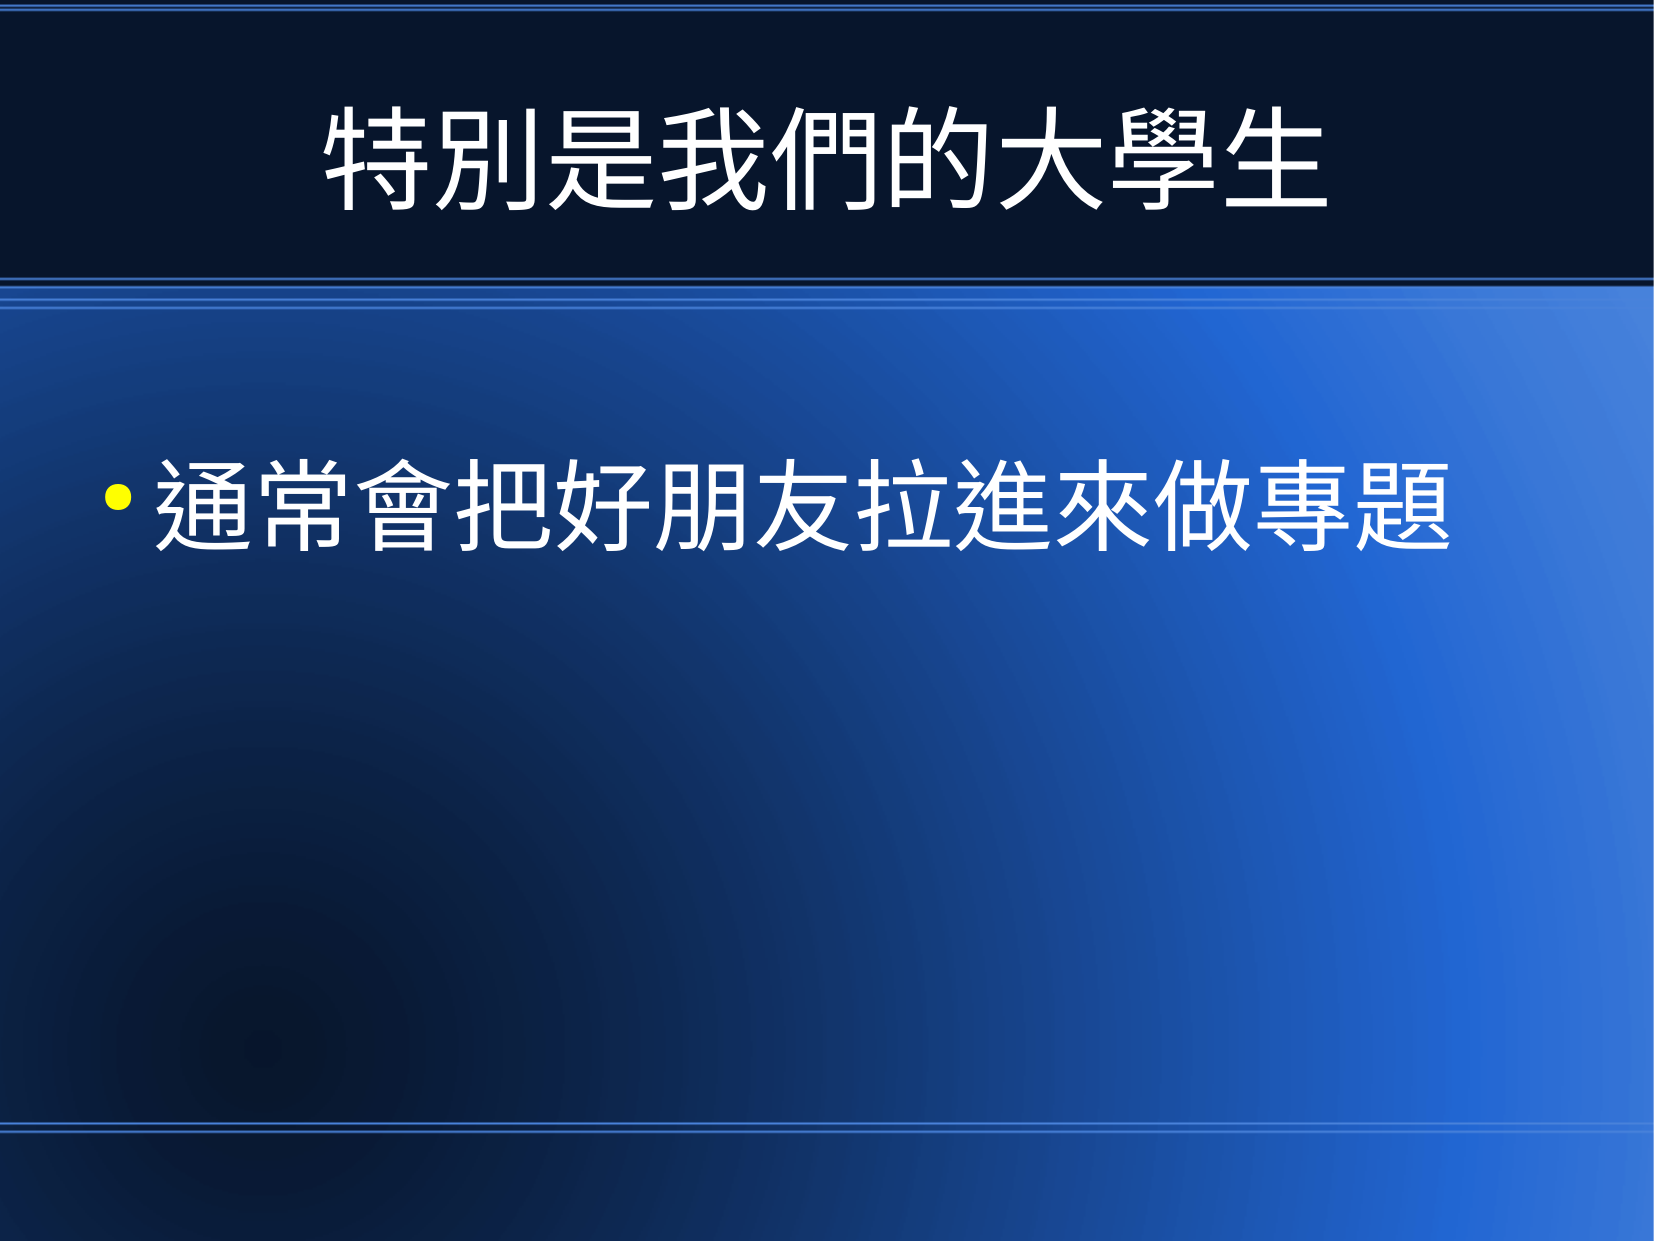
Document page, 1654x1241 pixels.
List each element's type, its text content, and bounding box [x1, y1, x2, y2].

title 特別是我們的大學生 [82, 49, 1571, 257]
list 通常會把好朋友拉進來做專題 [82, 355, 1571, 1241]
picture [0, 0, 1654, 1241]
